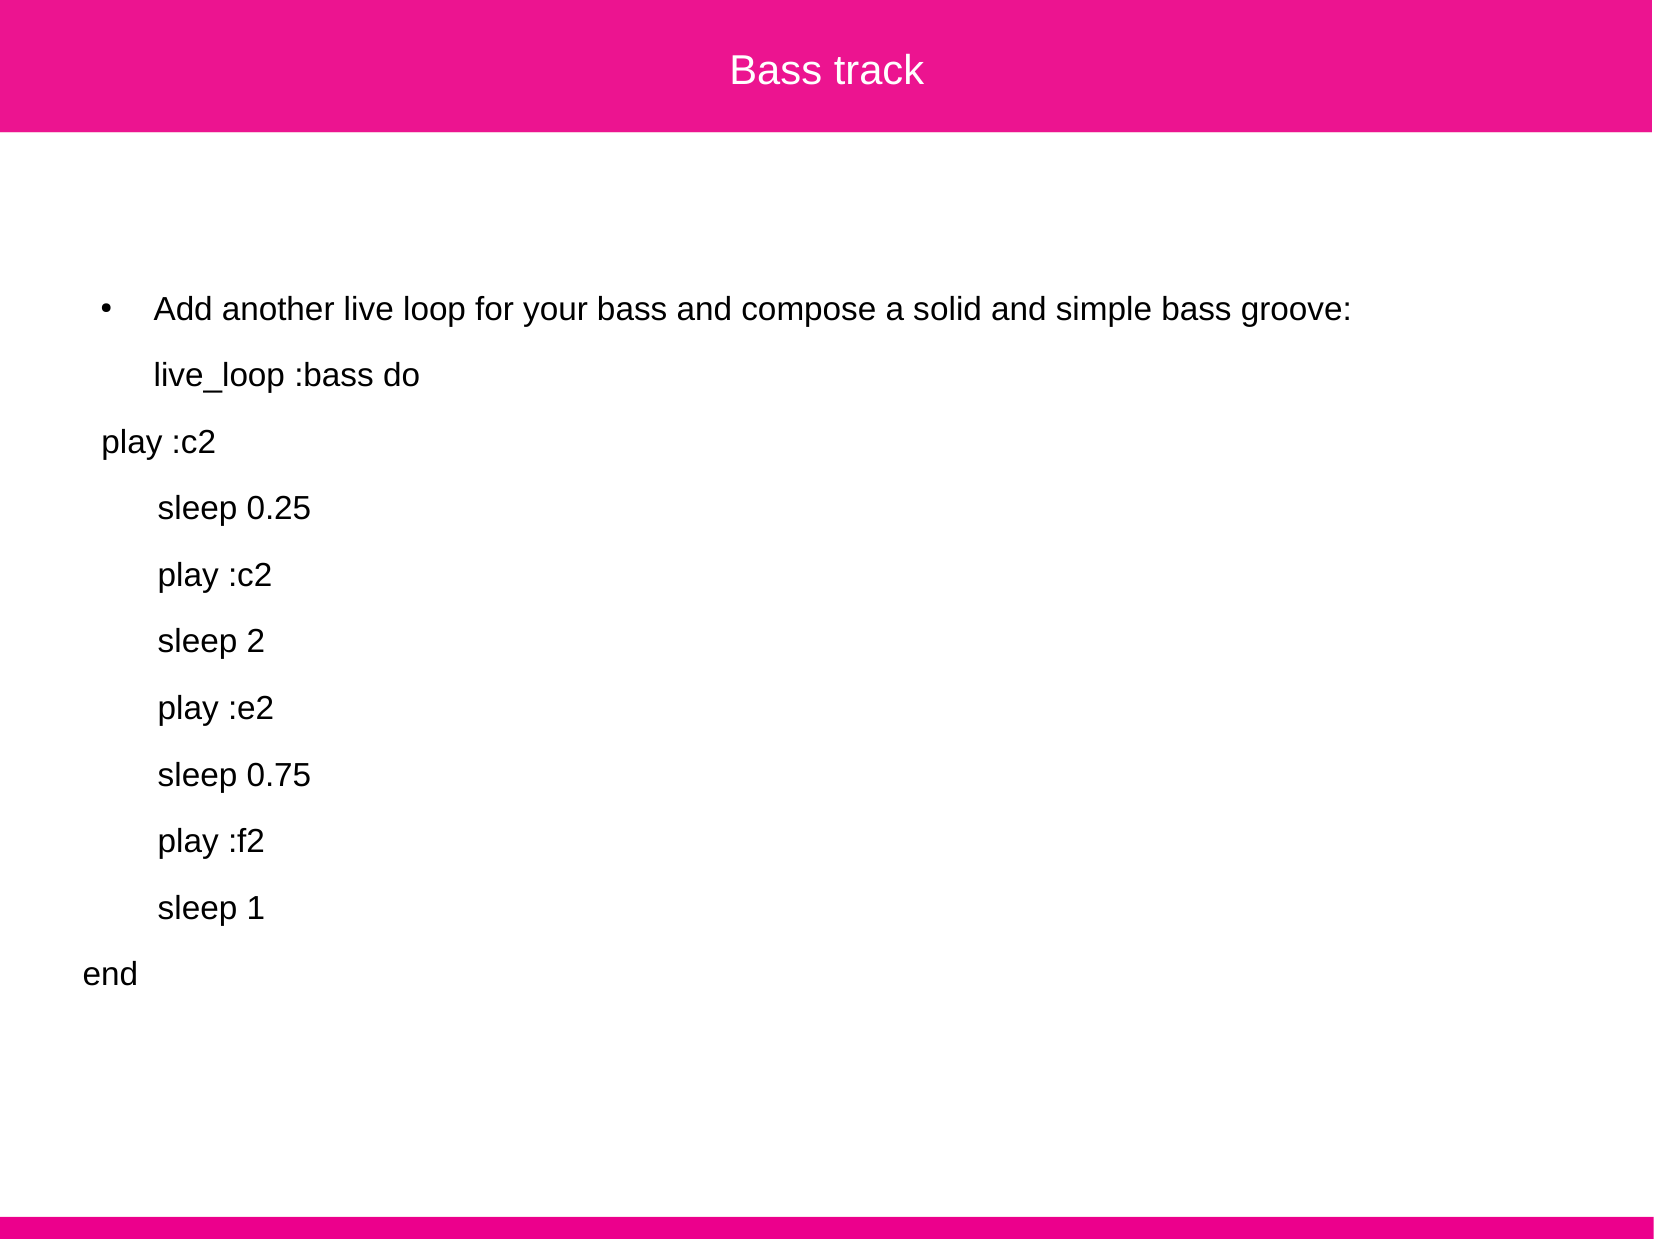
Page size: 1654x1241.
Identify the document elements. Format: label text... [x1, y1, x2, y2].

title Bass track [82, 46, 1572, 94]
picture [0, 0, 1654, 1241]
list Add another live loop for your bass and compose a solid and simple bass groove: live_loop :bass do play :c2 sleep 0.25 play :c2 sleep 2 play :e2 sleep 0.75 play :f2 sleep 1 end [82, 290, 1571, 1010]
